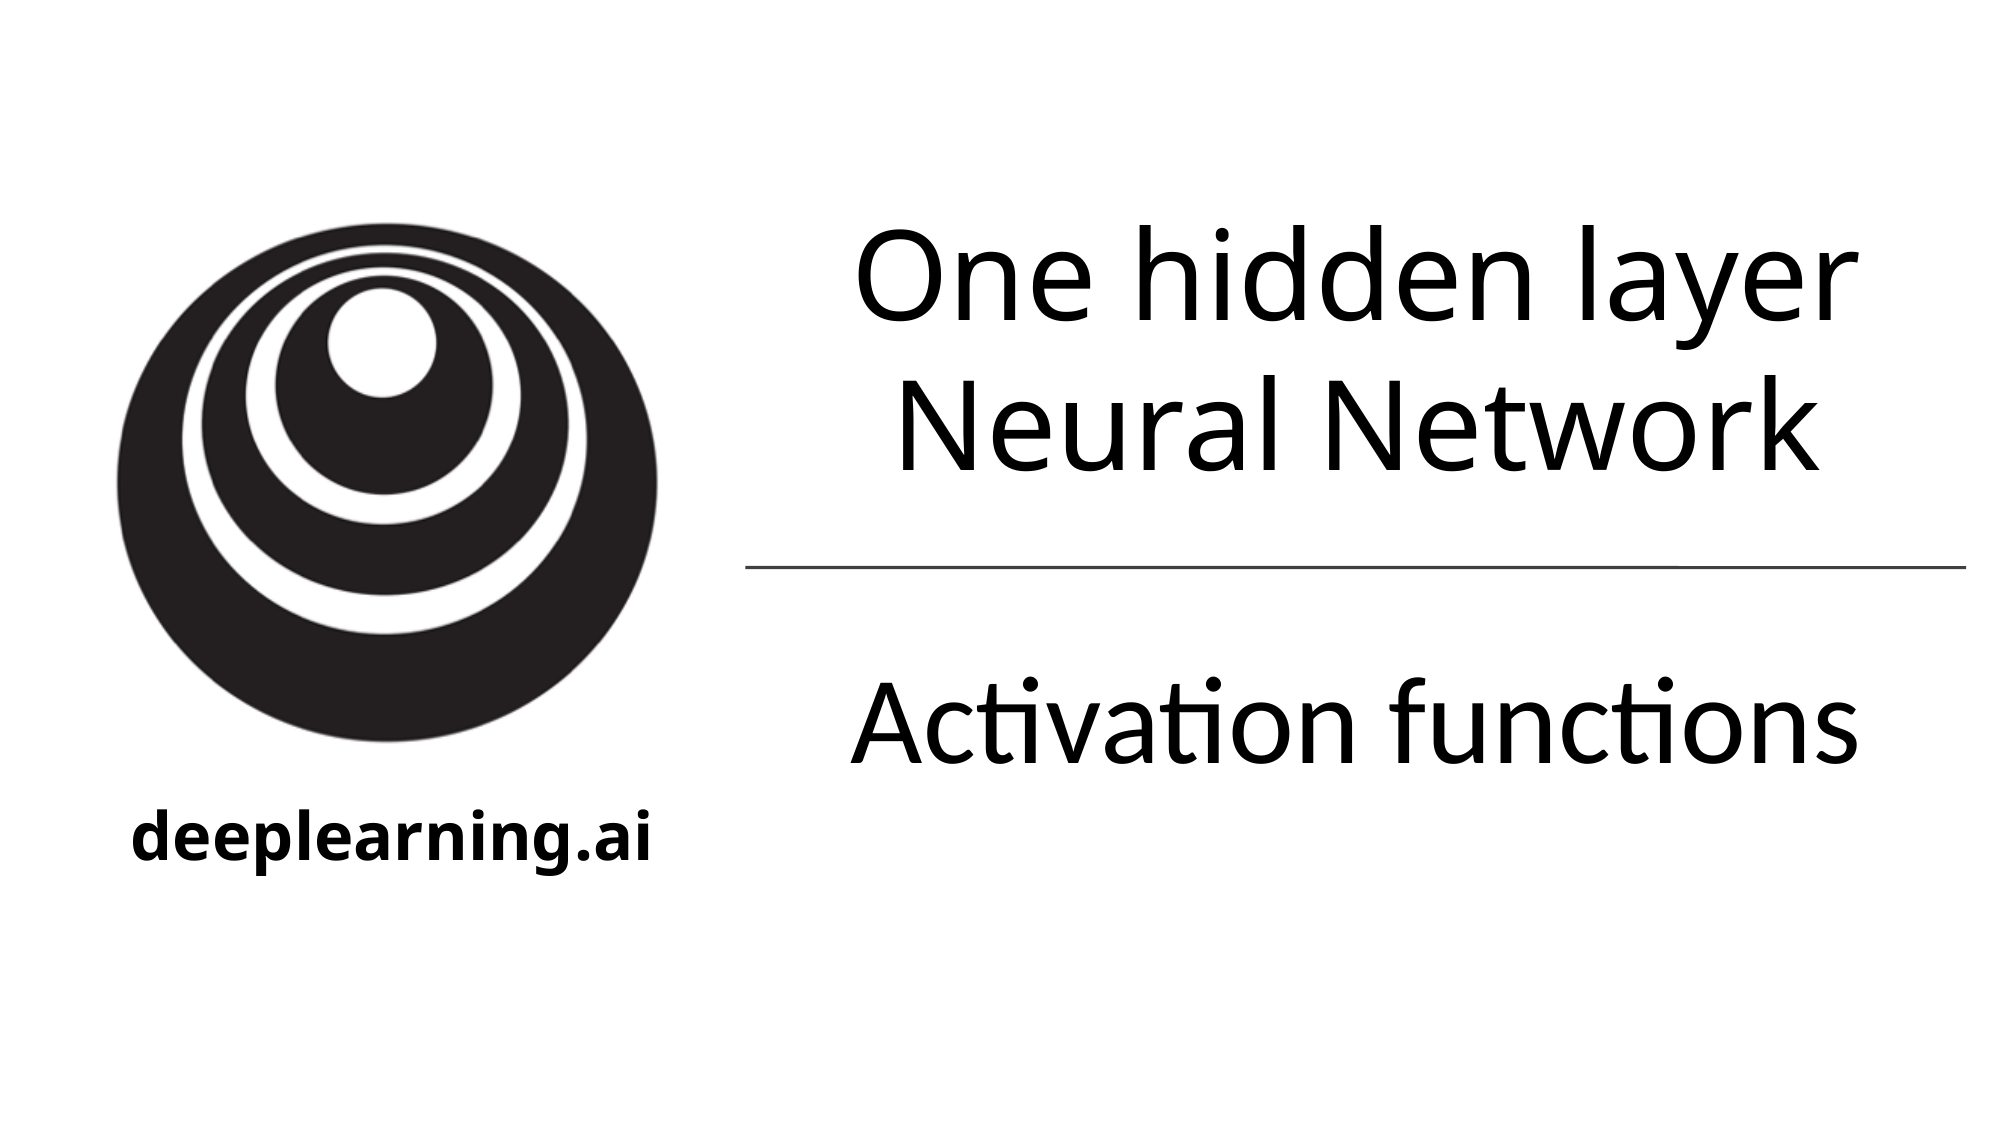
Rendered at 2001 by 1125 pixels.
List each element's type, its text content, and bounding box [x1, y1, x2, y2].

text_box One hidden layer Neural Network [759, 188, 1954, 503]
picture [77, 186, 708, 797]
text_box Activation functions [835, 631, 1877, 797]
